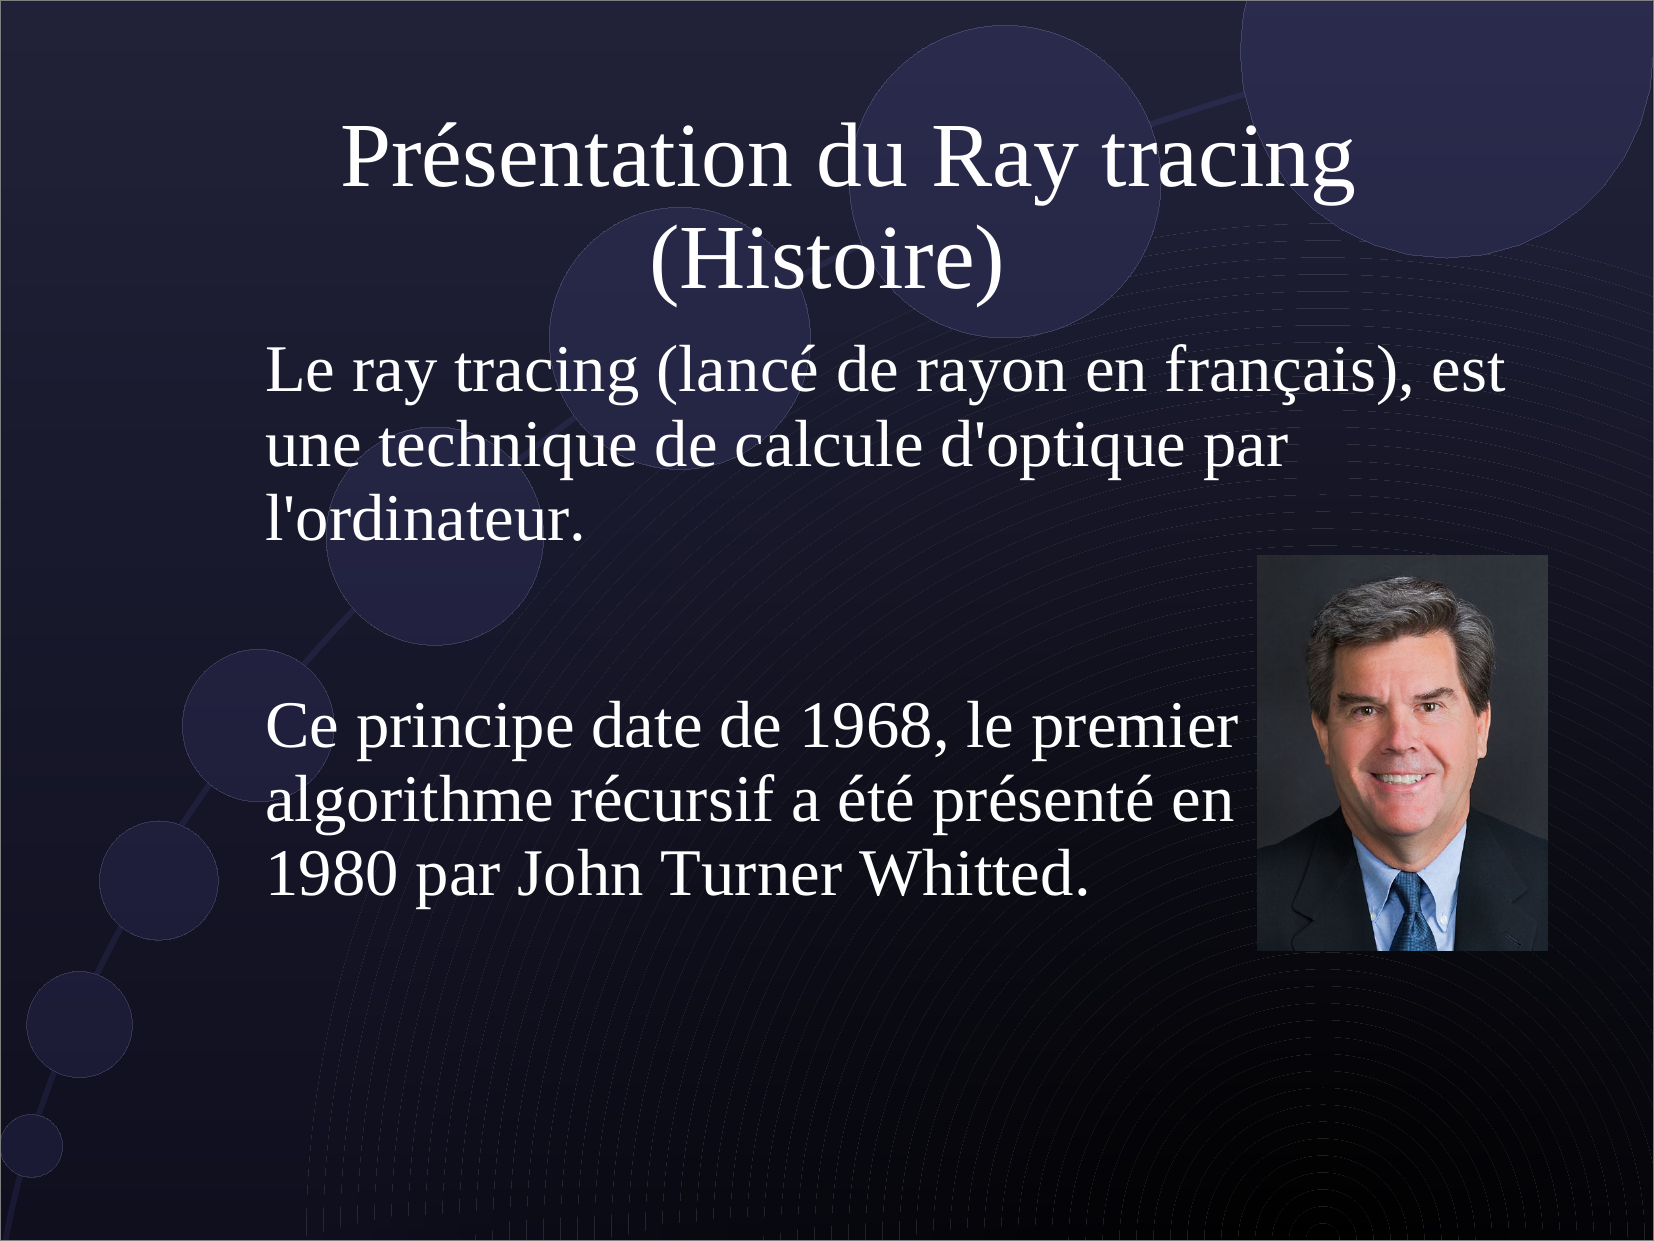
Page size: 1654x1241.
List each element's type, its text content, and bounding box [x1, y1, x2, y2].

title Présentation du Ray tracing (Histoire) [121, 102, 1534, 310]
picture [1257, 555, 1548, 951]
list Le ray tracing (lancé de rayon en français), est une technique de calcule d'optique par l'ordinateur. Ce principe date de 1968, le premier algorithme récursif a été présenté en 1980 par John Turner Whitted. [123, 332, 1536, 1052]
